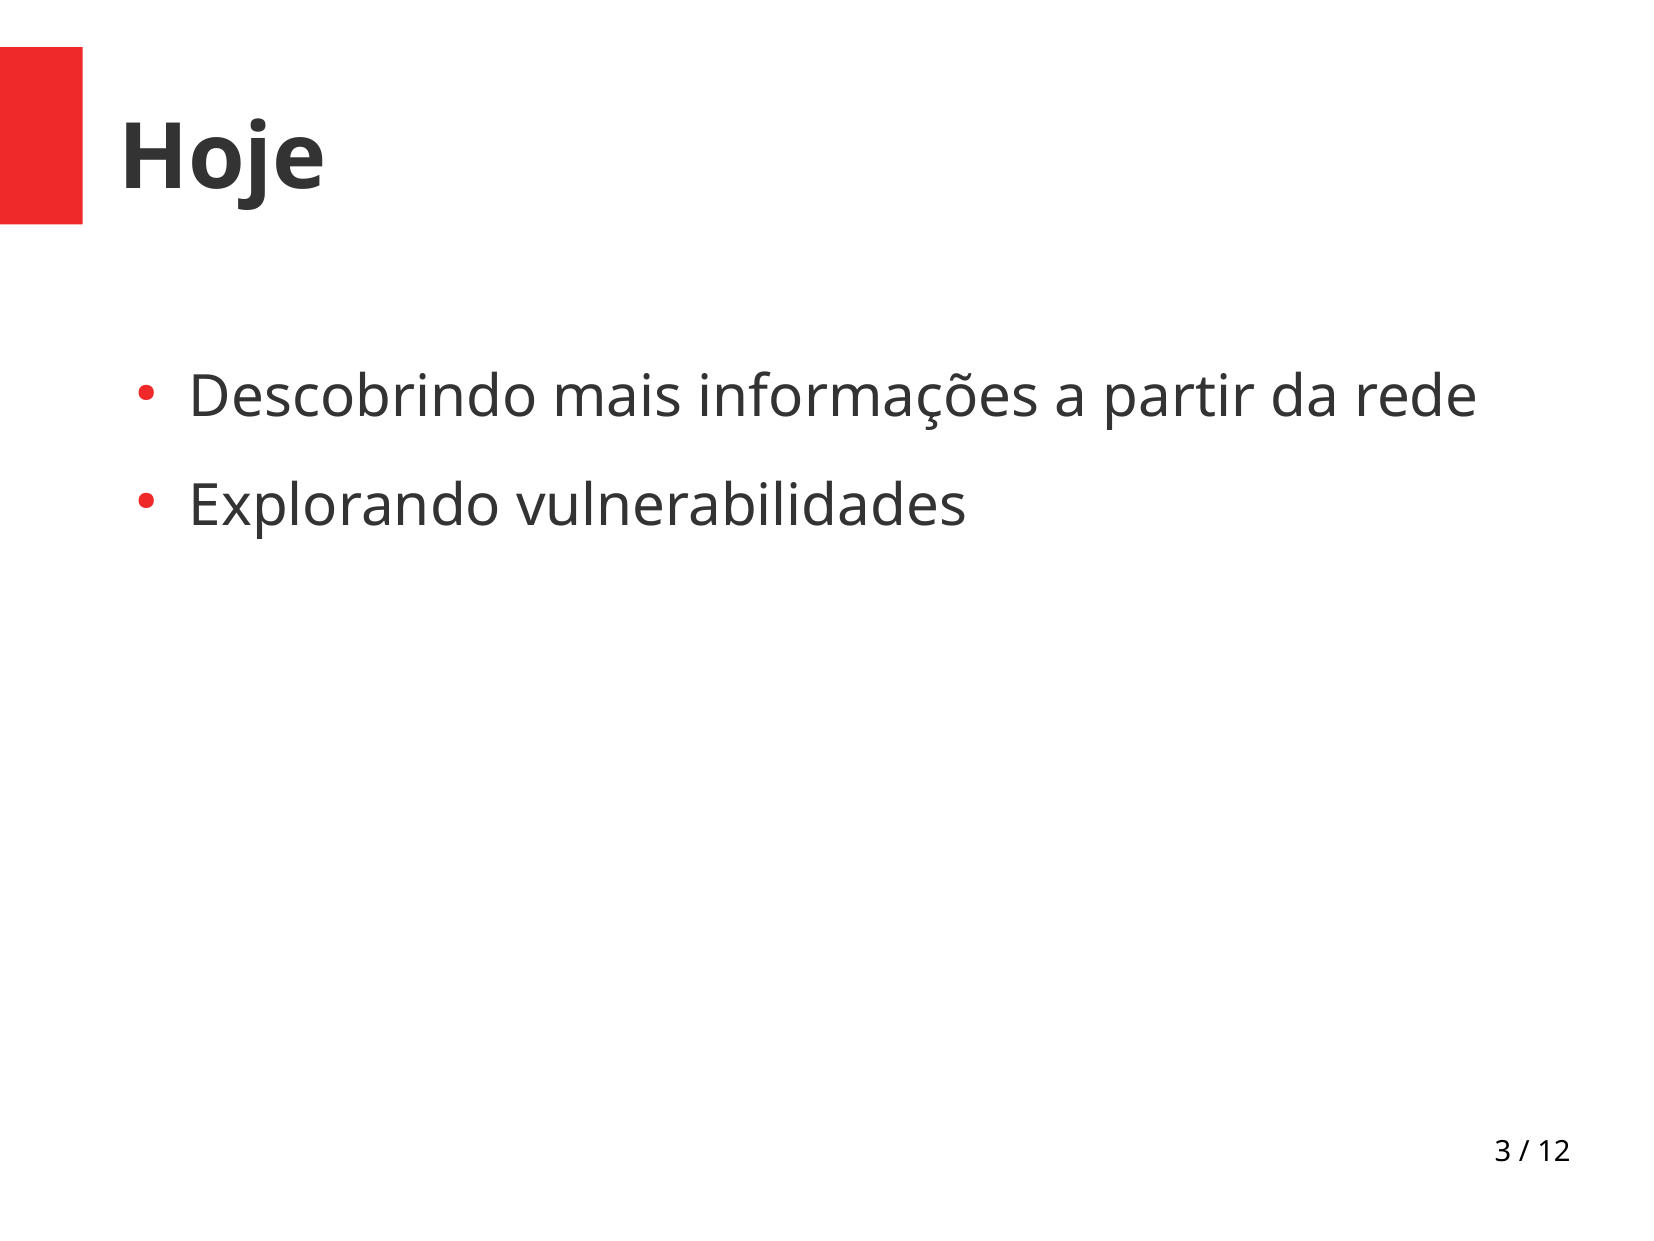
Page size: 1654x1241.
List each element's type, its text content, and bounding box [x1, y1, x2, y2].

title Hoje [118, 49, 1571, 257]
list Descobrindo mais informações a partir da rede Explorando vulnerabilidades [118, 354, 1536, 1074]
